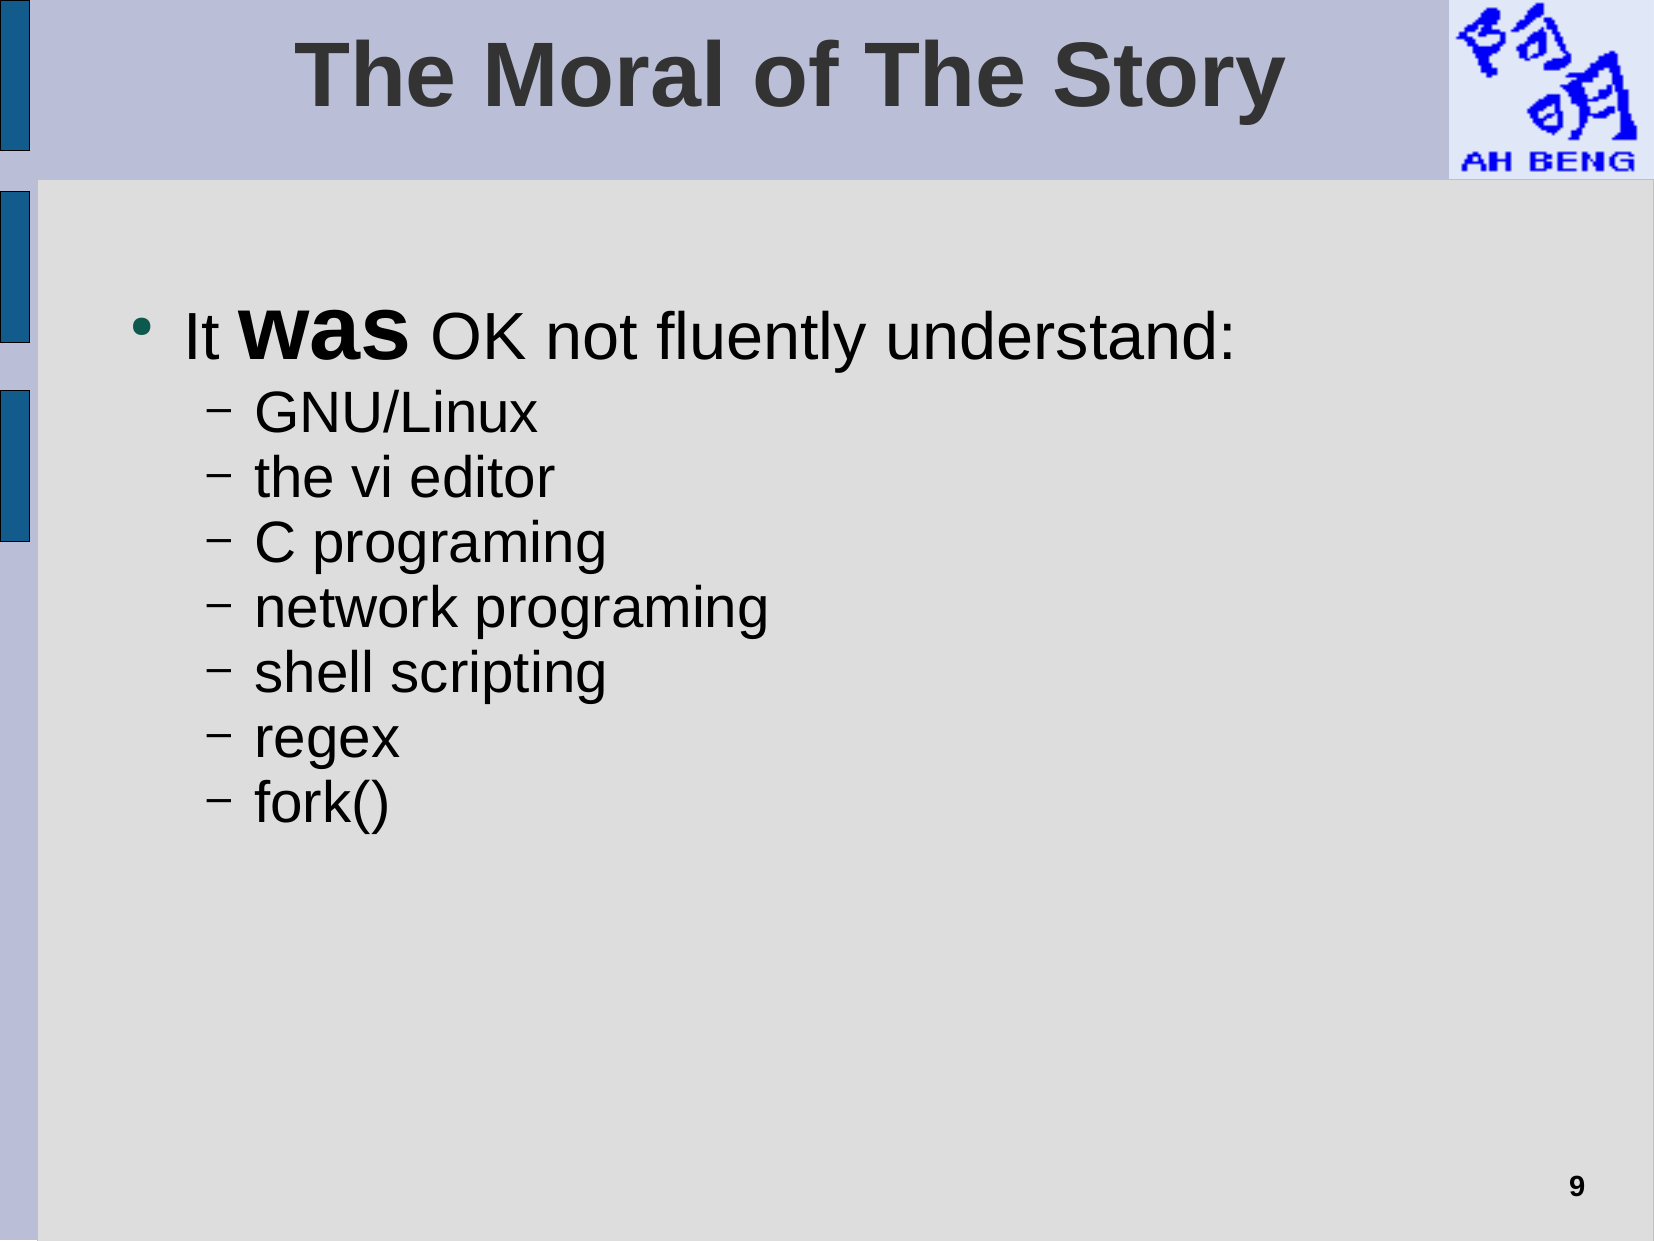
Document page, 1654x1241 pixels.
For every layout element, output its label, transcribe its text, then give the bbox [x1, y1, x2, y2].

list It was OK not fluently understand: GNU/Linux the vi editor C programing network programing shell scripting regex fork() [112, 276, 1566, 884]
picture [1449, 0, 1654, 179]
title The Moral of The Story [112, 0, 1470, 151]
